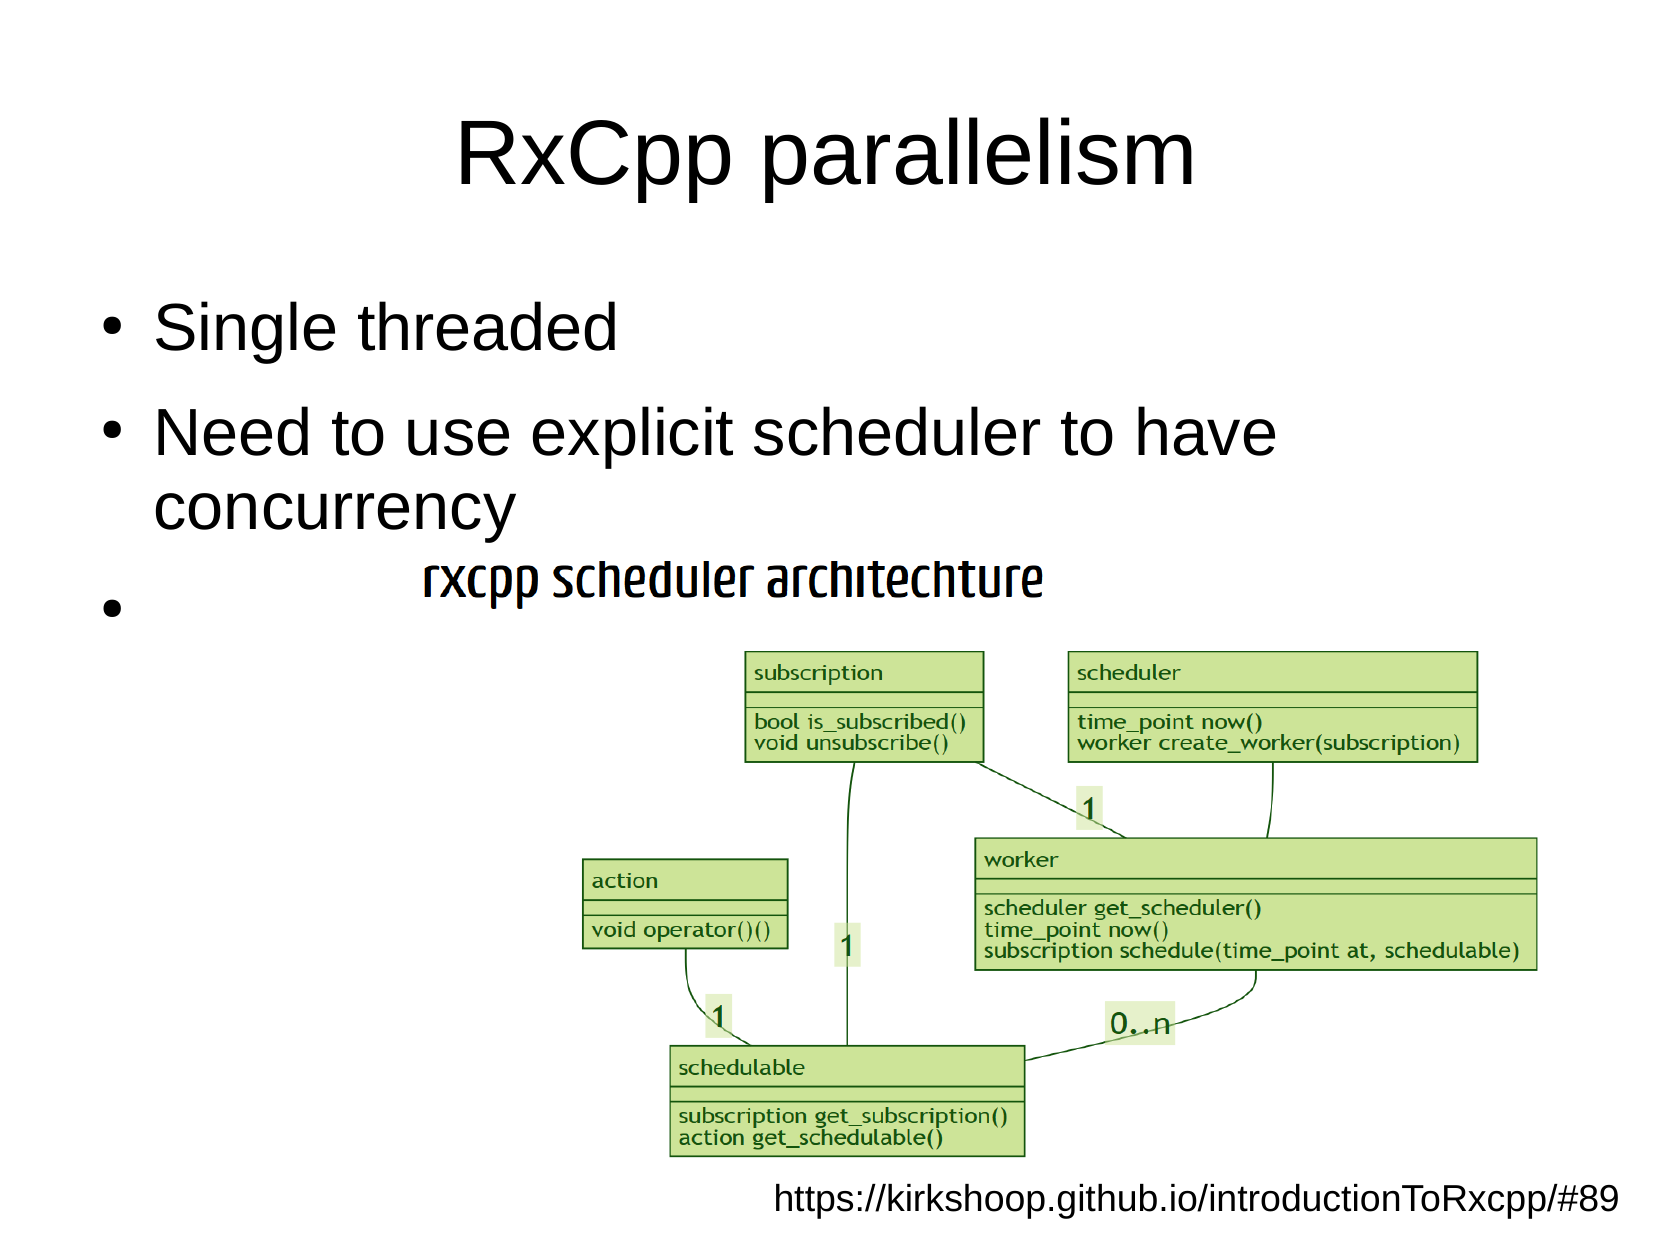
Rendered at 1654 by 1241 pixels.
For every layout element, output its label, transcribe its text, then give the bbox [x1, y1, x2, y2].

title RxCpp parallelism [82, 49, 1571, 257]
text_box https://kirkshoop.github.io/introductionToRxcpp/#89 [758, 1170, 1636, 1227]
list Single threaded Need to use explicit scheduler to have concurrency [82, 290, 1571, 1109]
picture [405, 561, 1616, 1171]
